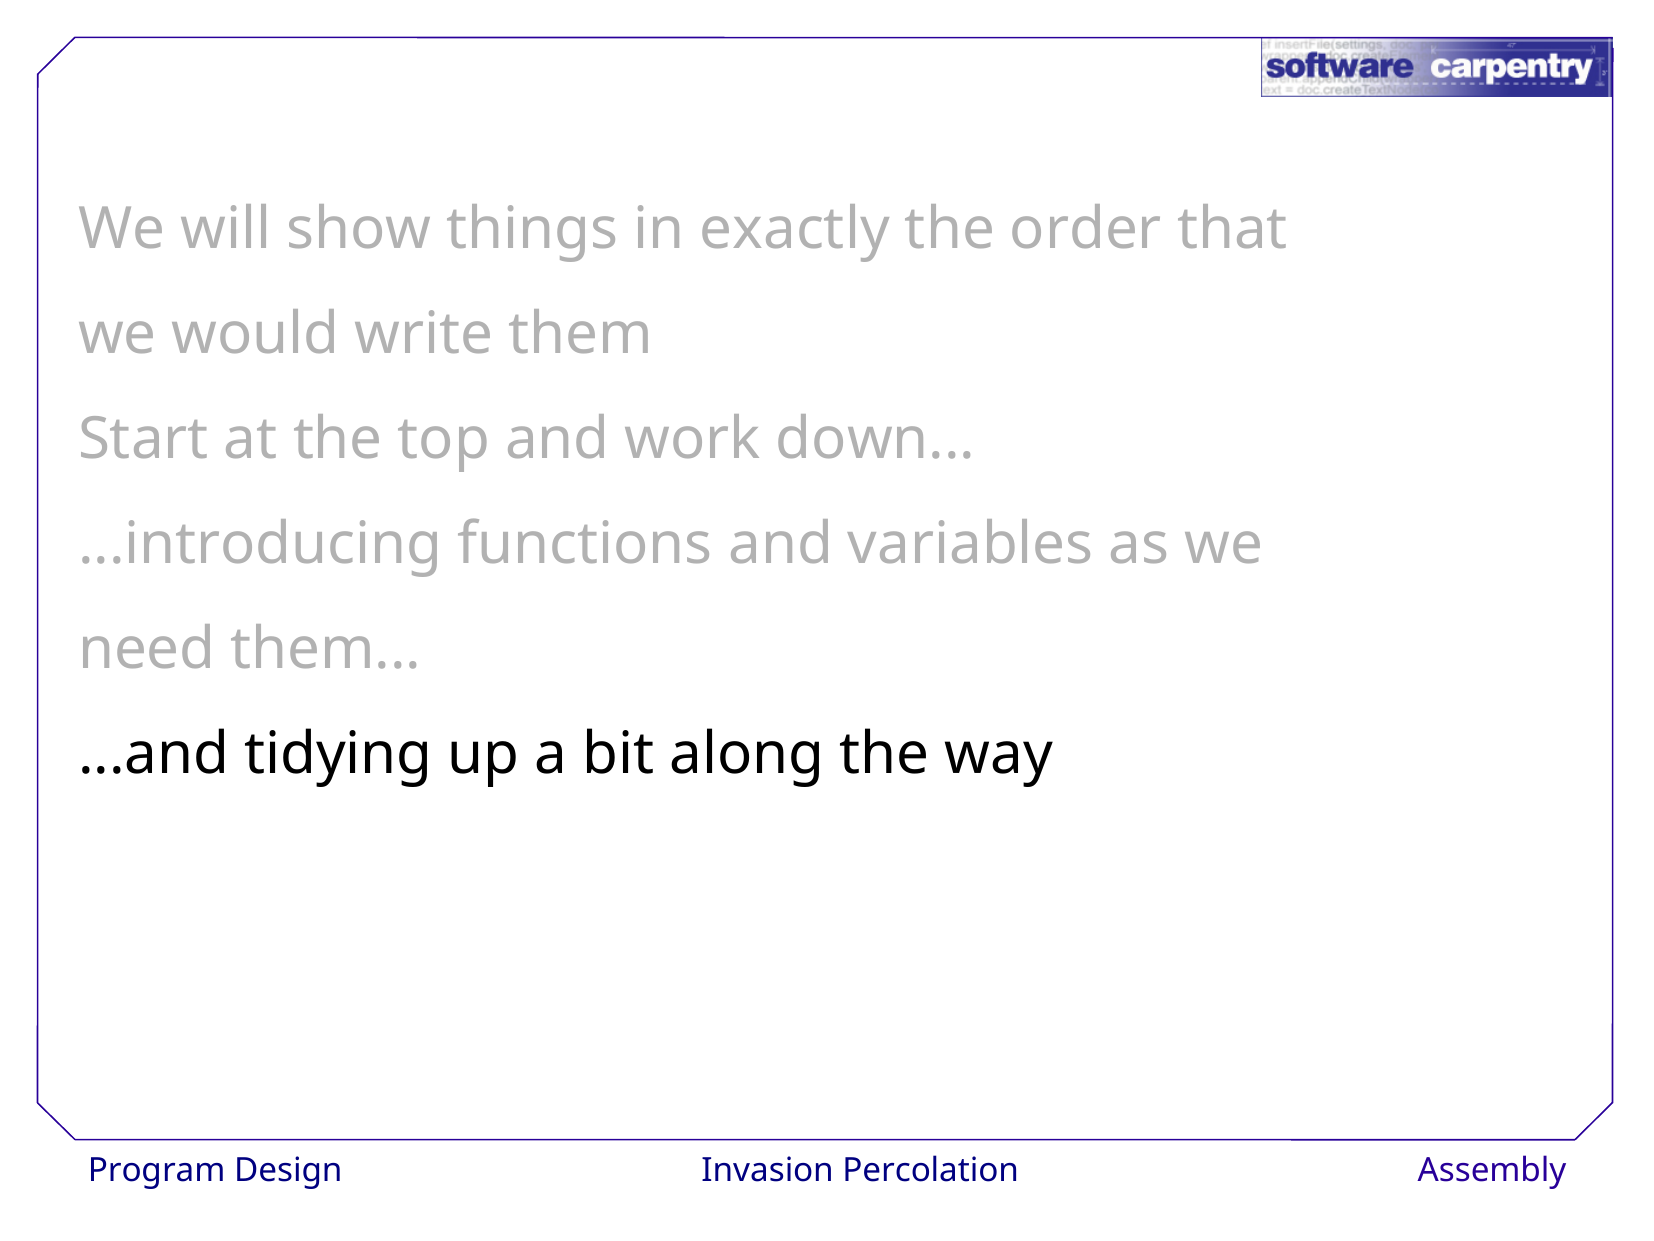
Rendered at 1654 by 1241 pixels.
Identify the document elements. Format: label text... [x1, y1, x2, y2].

picture [1261, 39, 1613, 97]
text_box We will show things in exactly the order that we would write them Start at the top and work down... ...introducing functions and variables as we need them... ...and tidying up a bit along the way [63, 147, 1453, 793]
